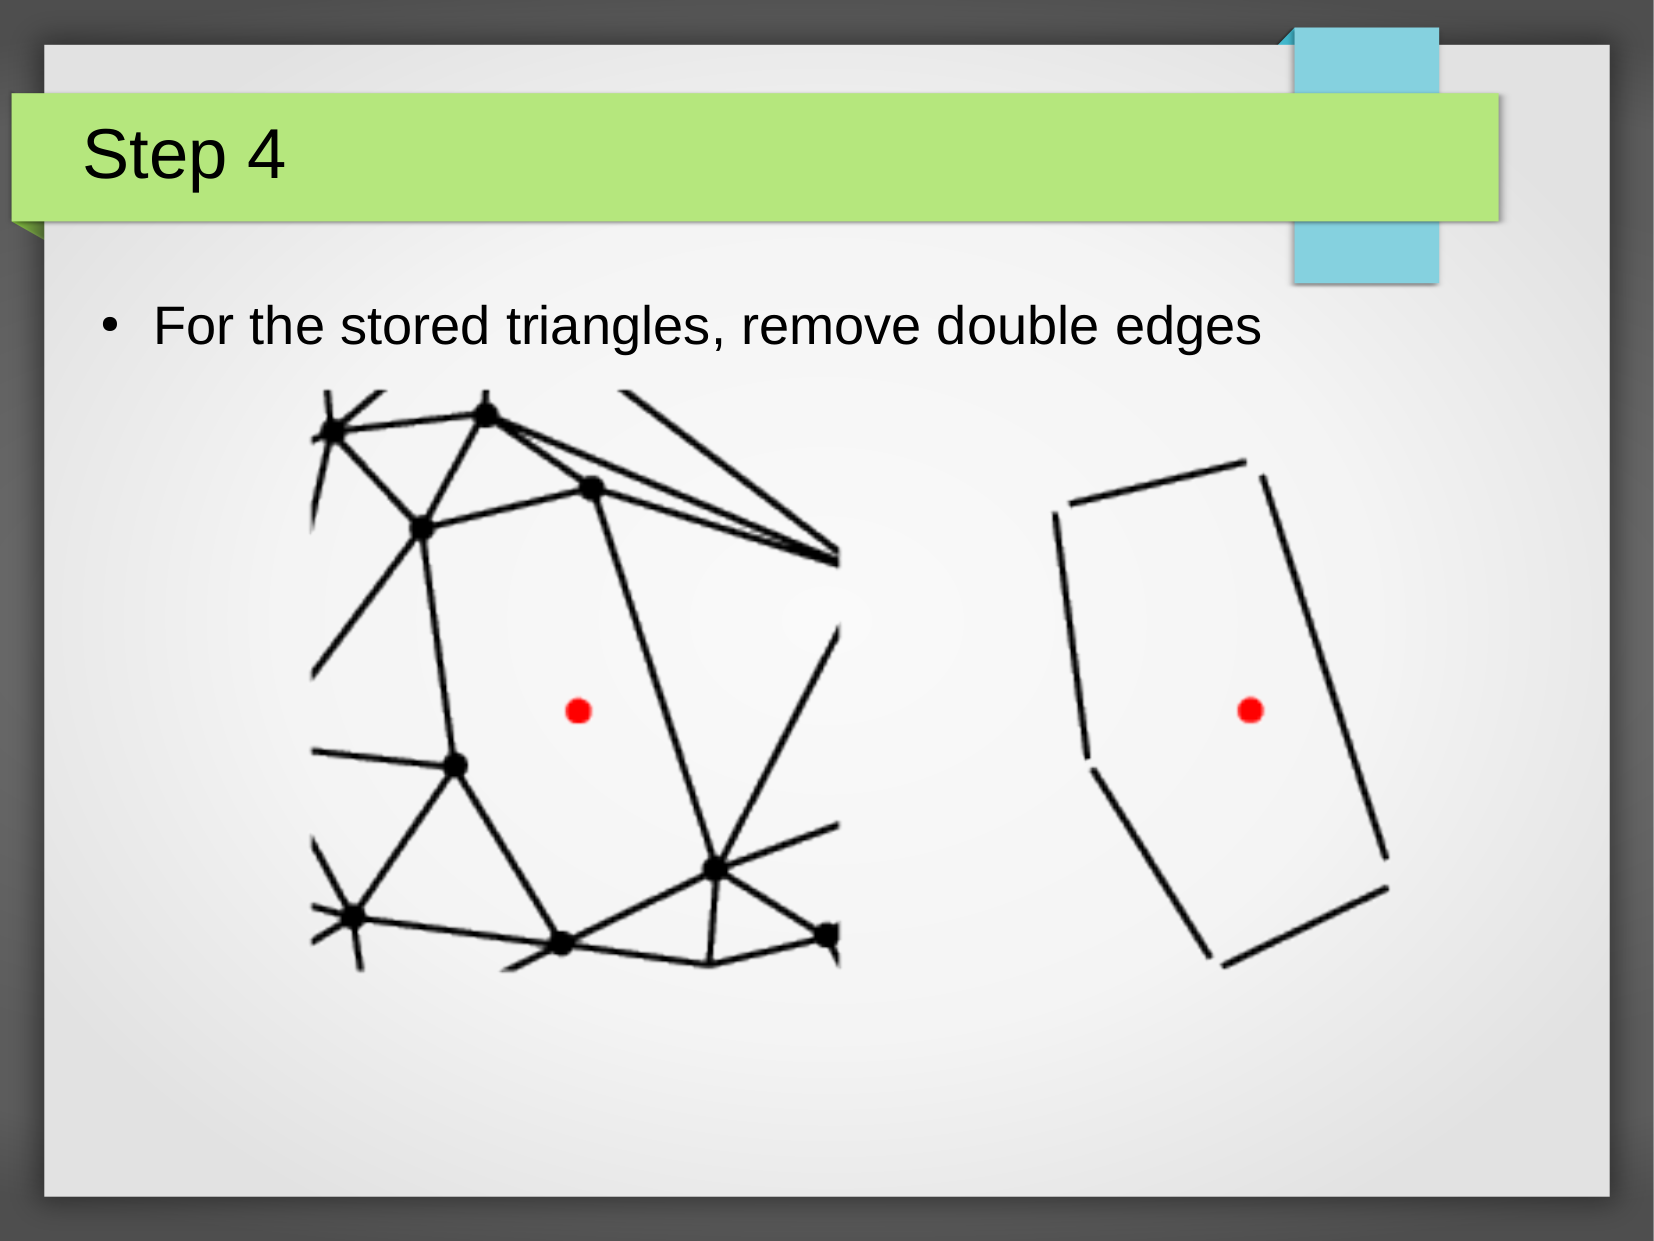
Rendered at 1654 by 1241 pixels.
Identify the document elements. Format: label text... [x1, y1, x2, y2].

list For the stored triangles, remove double edges [82, 295, 1571, 1015]
picture [0, 0, 1654, 1241]
title Step 4 [82, 94, 1264, 213]
